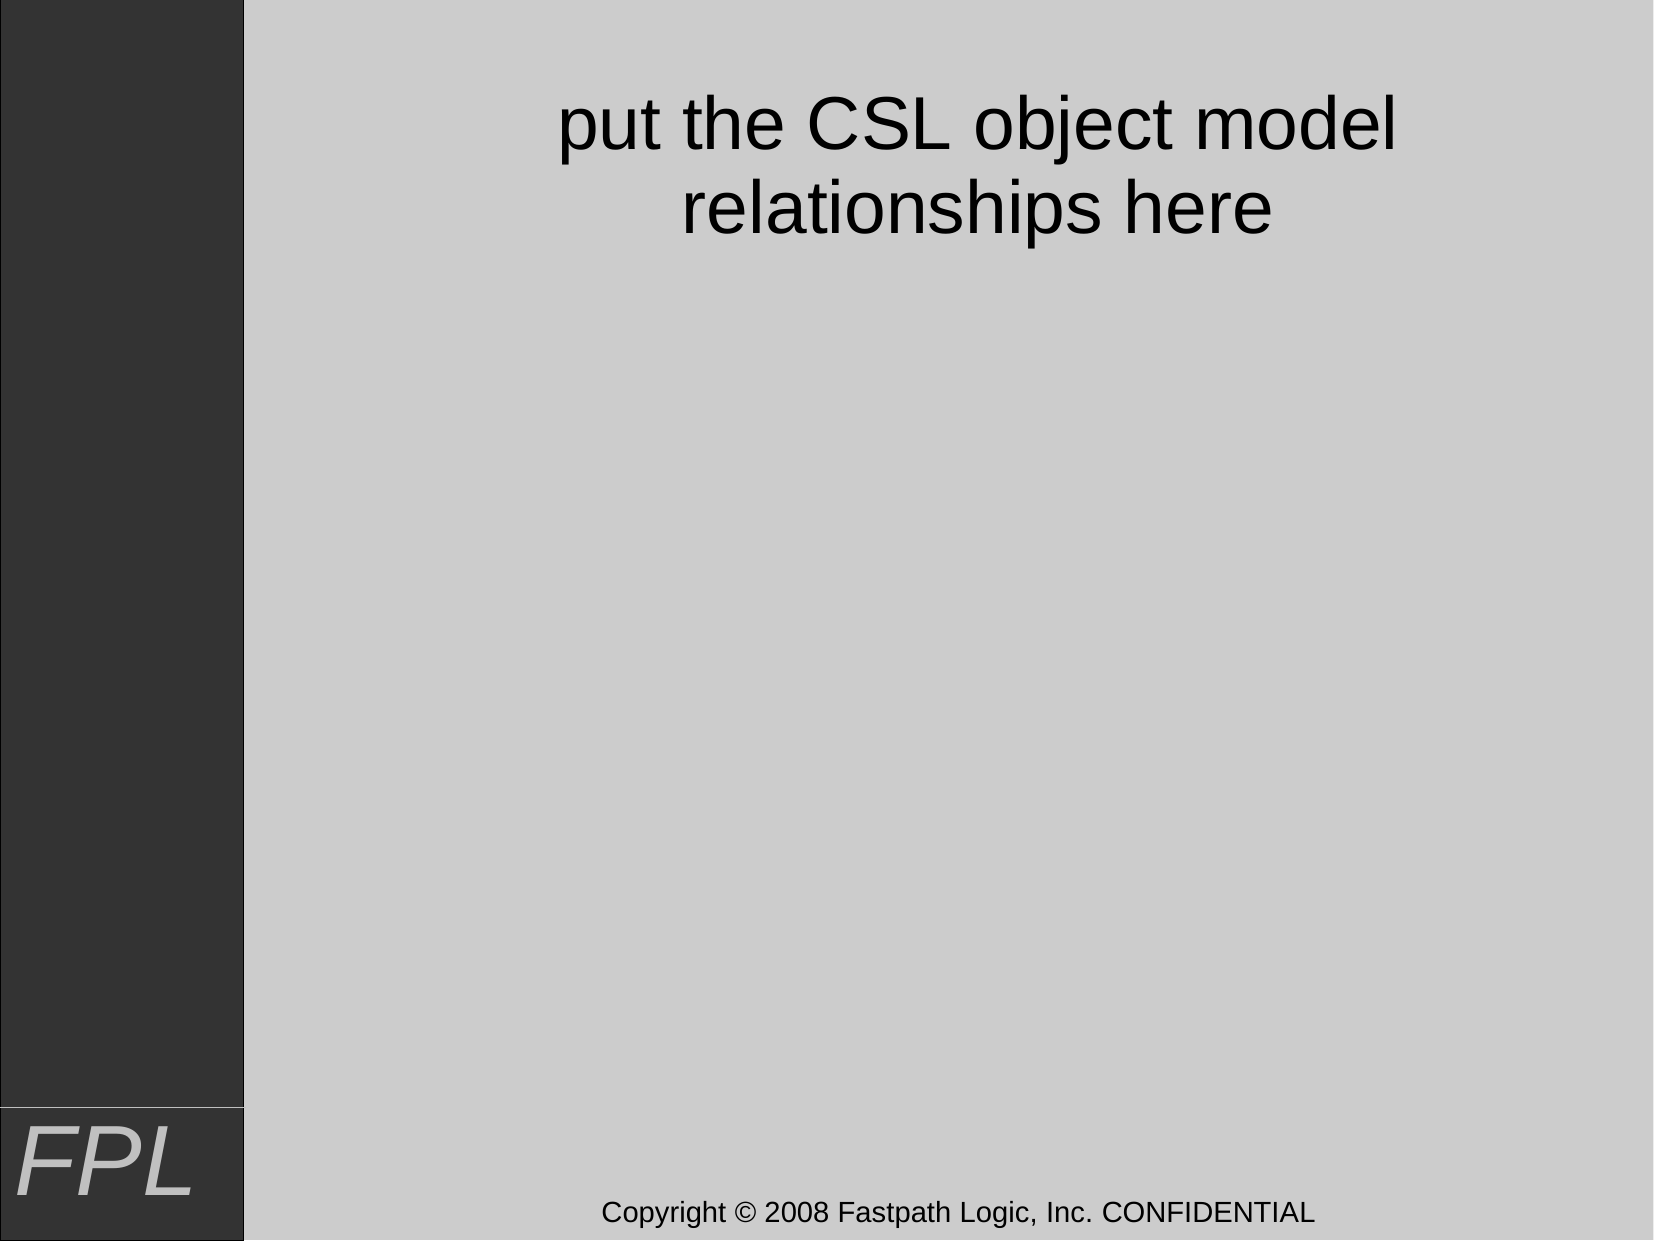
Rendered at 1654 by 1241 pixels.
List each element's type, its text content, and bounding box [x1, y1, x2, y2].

title put the CSL object model relationships here [427, 53, 1530, 277]
